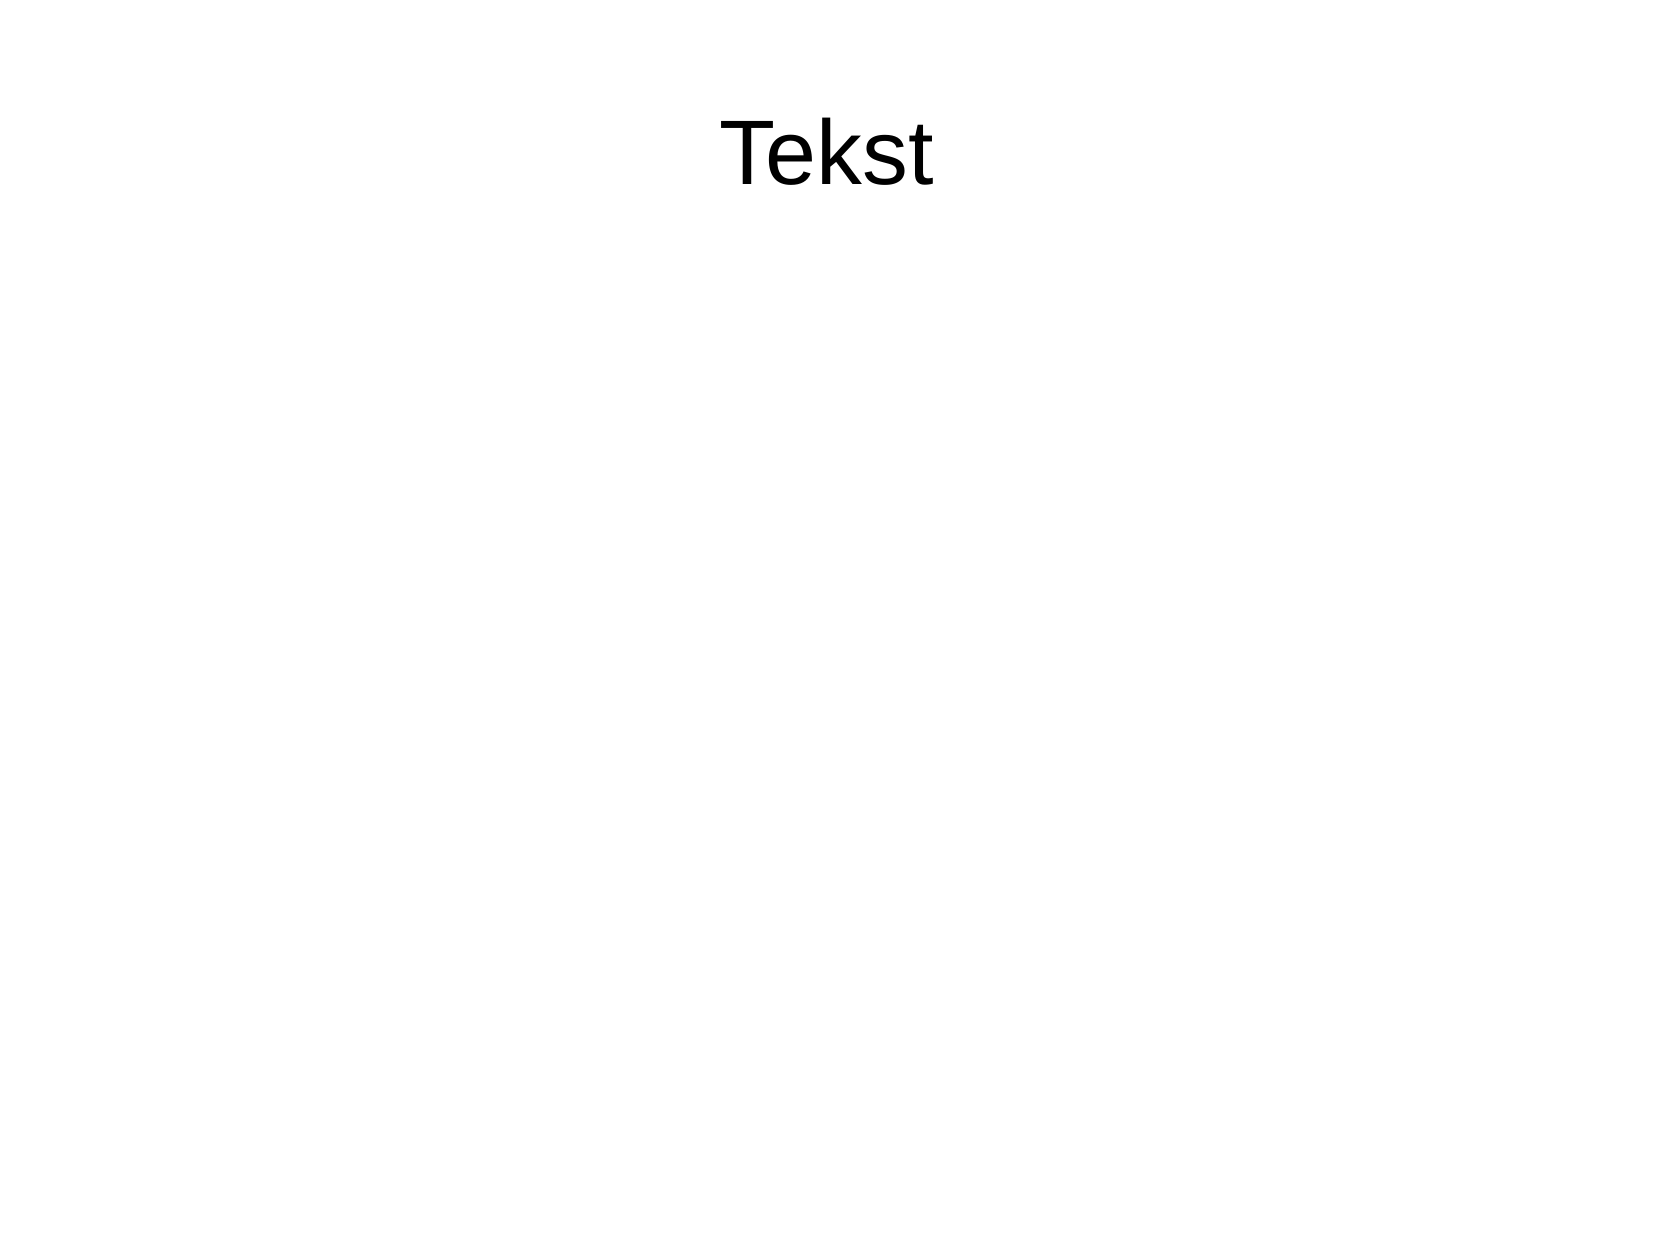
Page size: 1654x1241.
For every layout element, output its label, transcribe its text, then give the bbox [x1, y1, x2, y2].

title Tekst [82, 56, 1571, 250]
